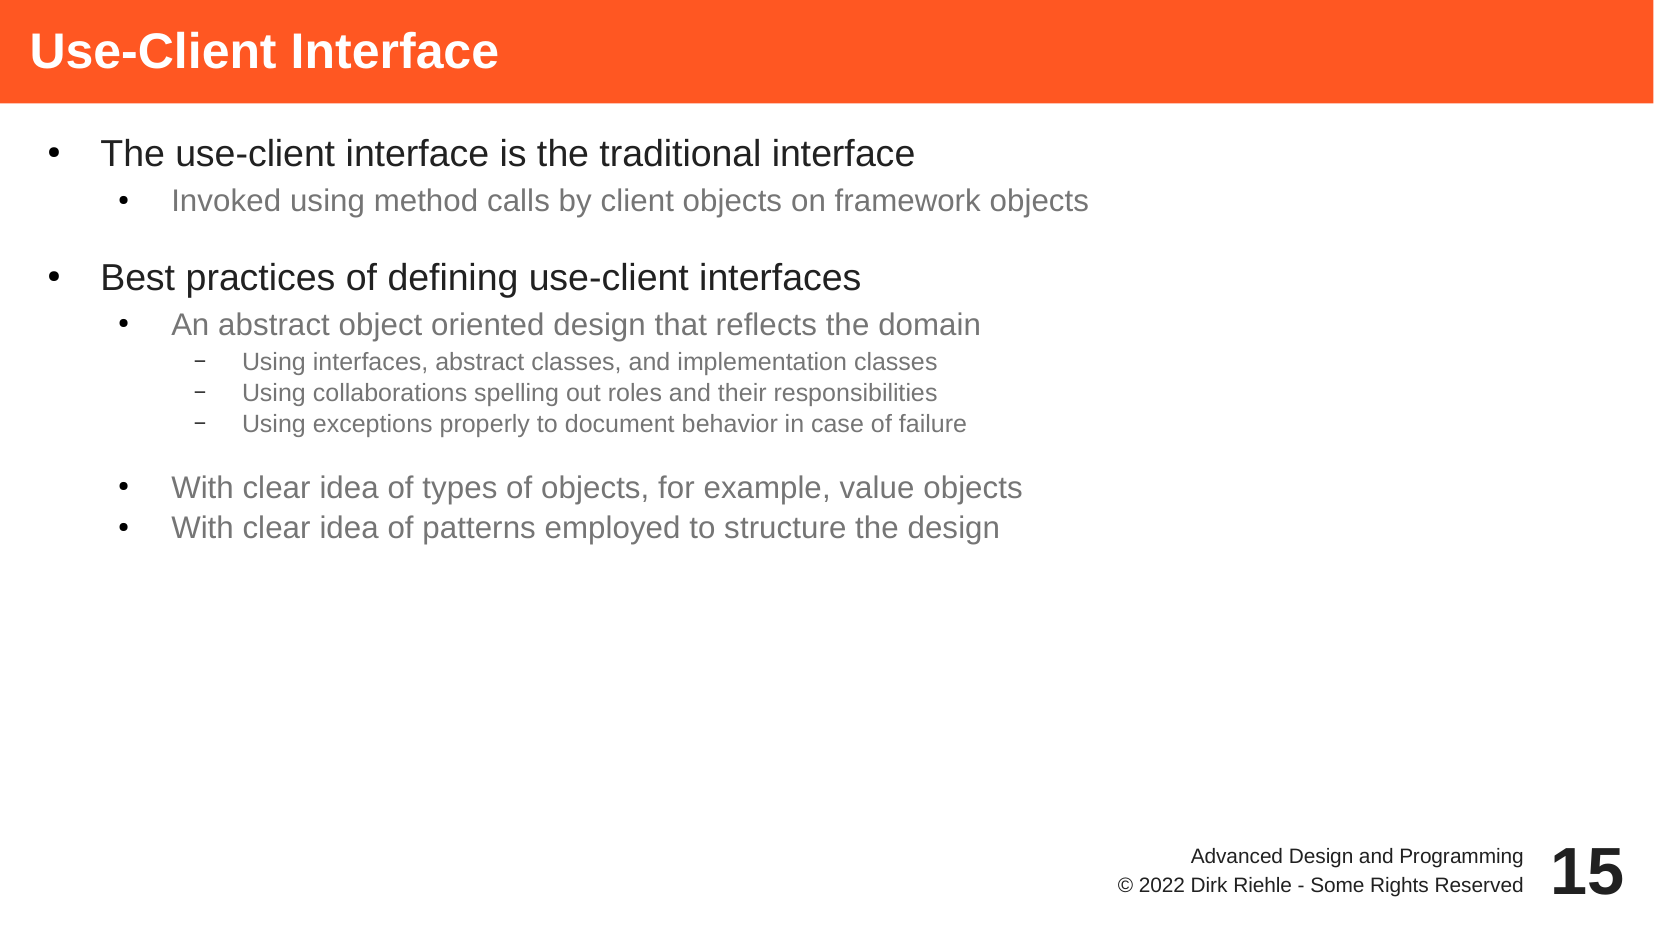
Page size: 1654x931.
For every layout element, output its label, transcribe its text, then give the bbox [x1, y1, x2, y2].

title Use-Client Interface [0, 0, 1654, 104]
list The use-client interface is the traditional interface Invoked using method calls by client objects on framework objects Best practices of defining use-client interfaces An abstract object oriented design that reflects the domain Using interfaces, abstract classes, and implementation classes Using collaborations spelling out roles and their responsibilities Using exceptions properly to document behavior in case of failure With clear idea of types of objects, for example, value objects With clear idea of patterns employed to structure the design [29, 132, 1625, 813]
